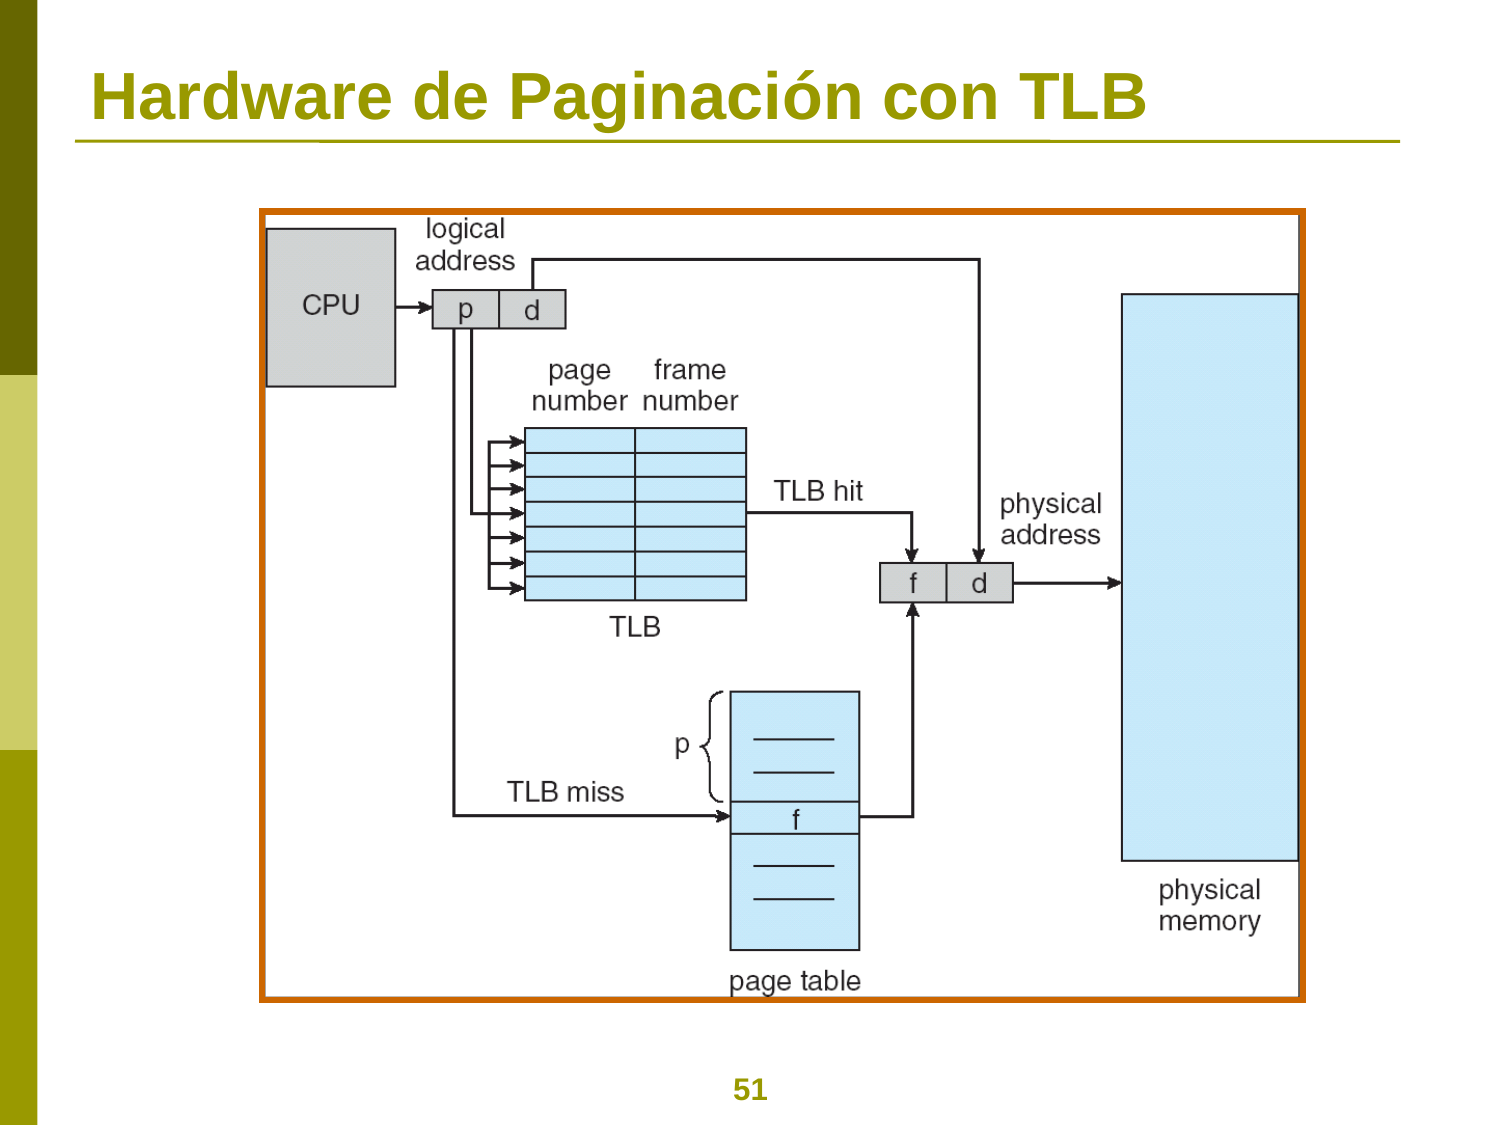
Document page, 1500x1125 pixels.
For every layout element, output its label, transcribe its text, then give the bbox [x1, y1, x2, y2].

picture [265, 214, 1300, 997]
text_box Hardware de Paginación con TLB [75, 45, 1426, 141]
